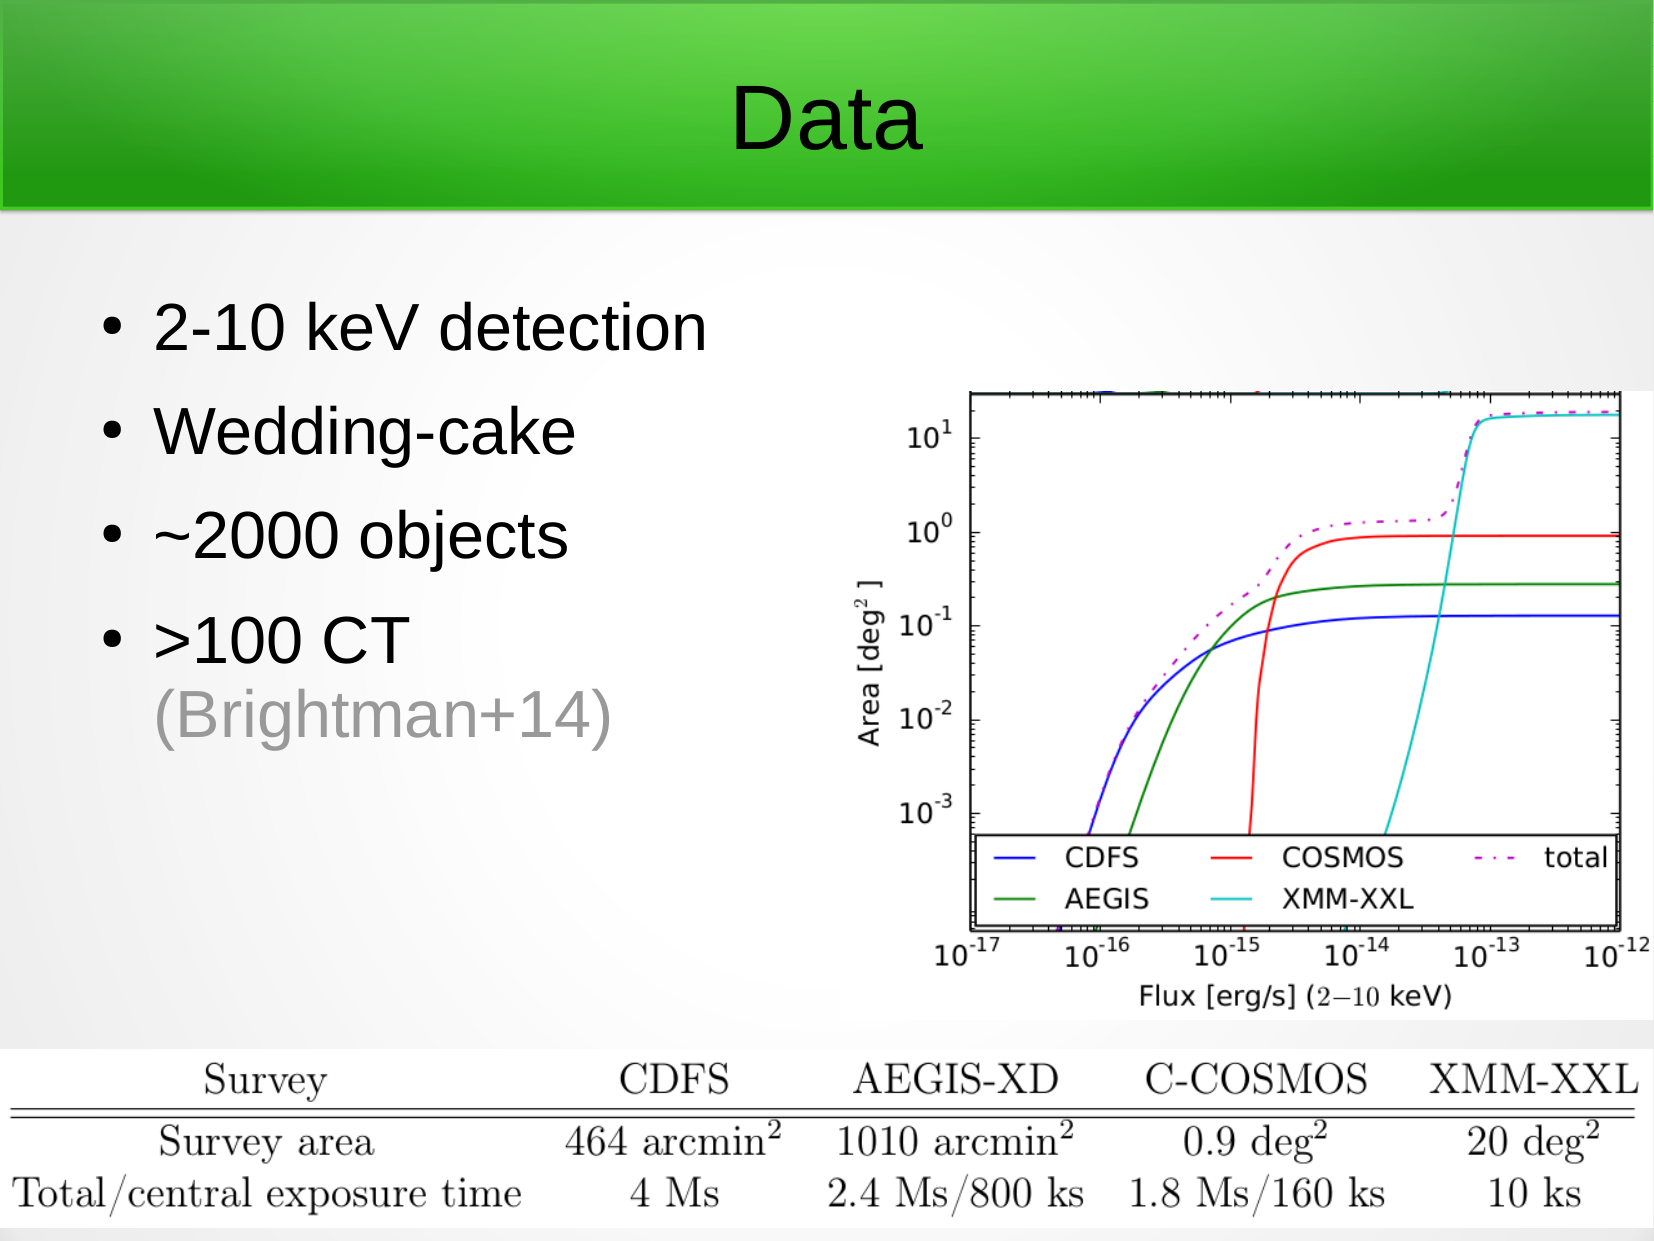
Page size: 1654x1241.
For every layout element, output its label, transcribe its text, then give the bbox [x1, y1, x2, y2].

title Data [82, 47, 1571, 189]
picture [840, 391, 1654, 1021]
list 2-10 keV detection Wedding-cake ~2000 objects >100 CT (Brightman+14) [82, 290, 841, 1010]
picture [0, 1049, 1654, 1228]
